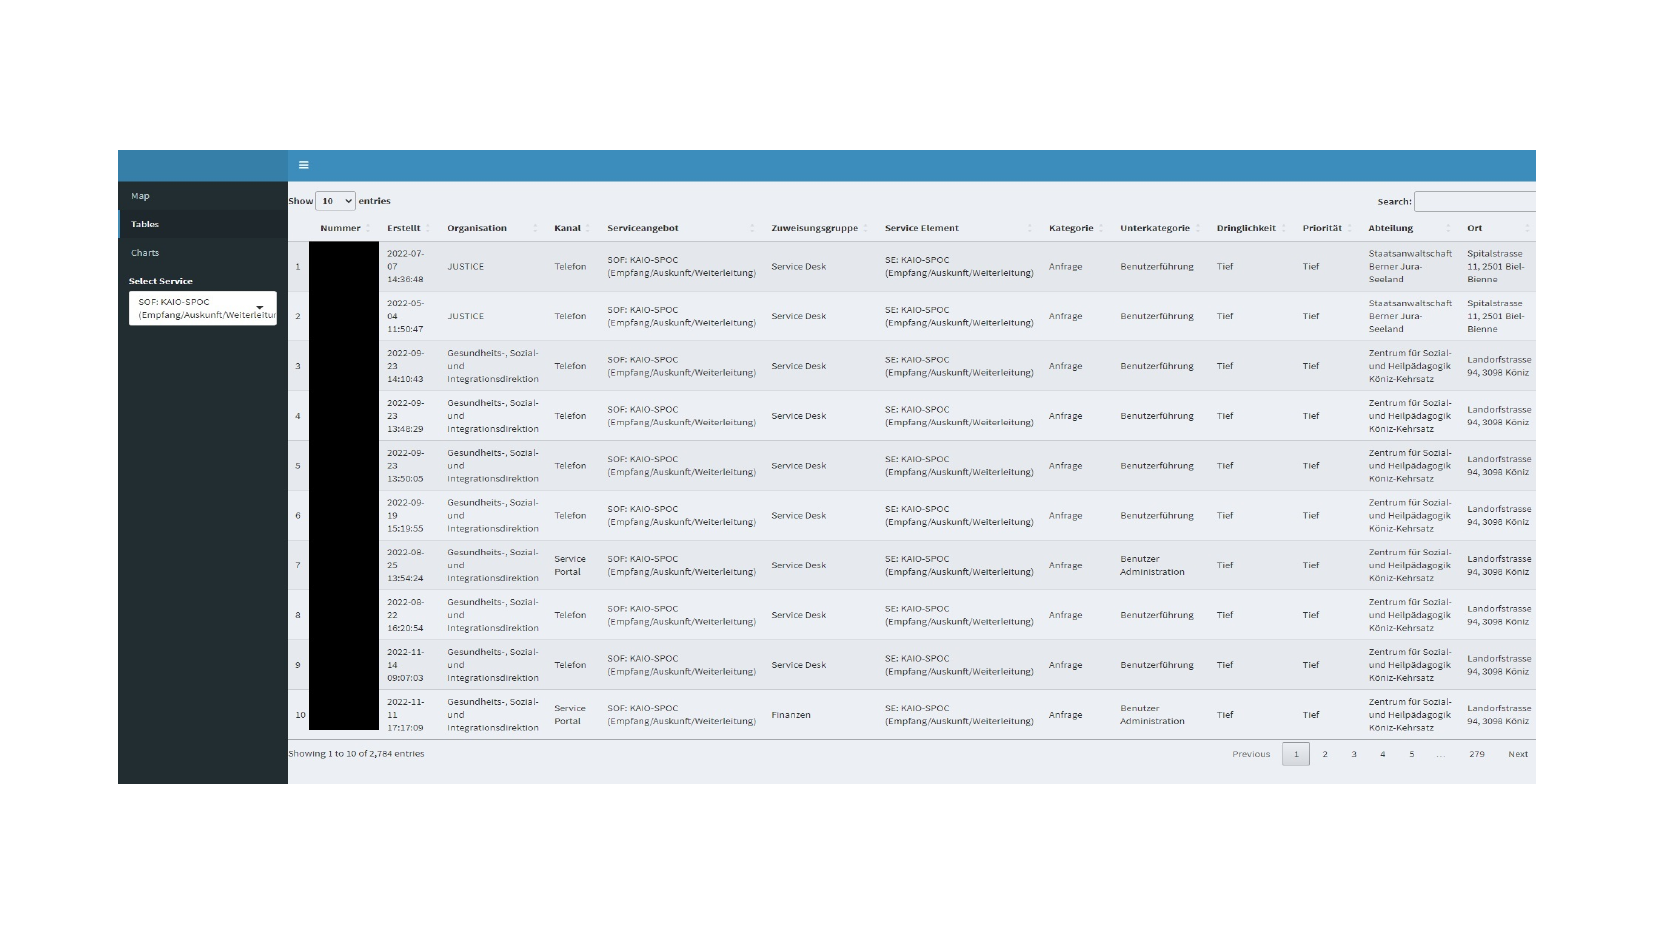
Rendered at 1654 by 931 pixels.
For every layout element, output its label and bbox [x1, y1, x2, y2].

picture [118, 150, 1536, 784]
